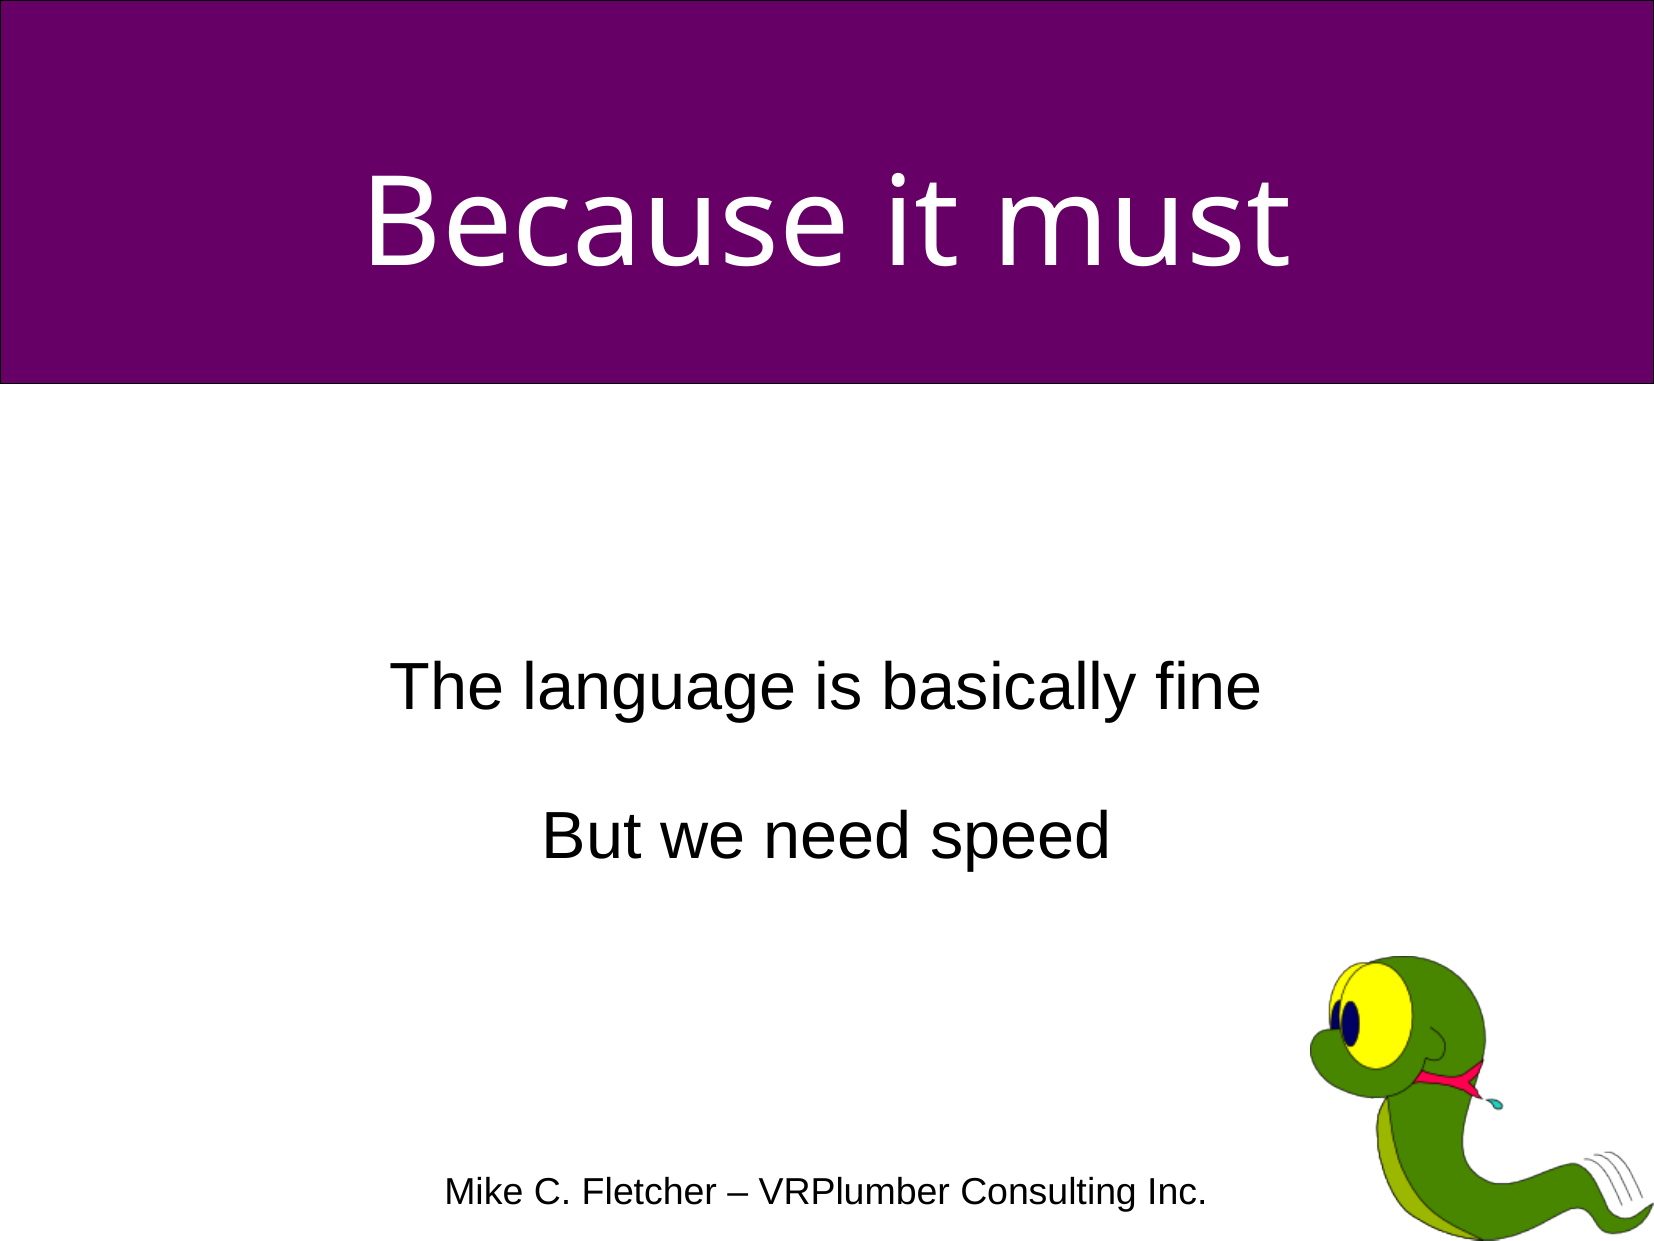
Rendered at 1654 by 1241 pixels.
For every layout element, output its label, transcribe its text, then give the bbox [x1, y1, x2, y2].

picture [1310, 956, 1654, 1241]
subtitle The language is basically fine But we need speed [82, 420, 1571, 1102]
title Because it must [82, 49, 1571, 384]
